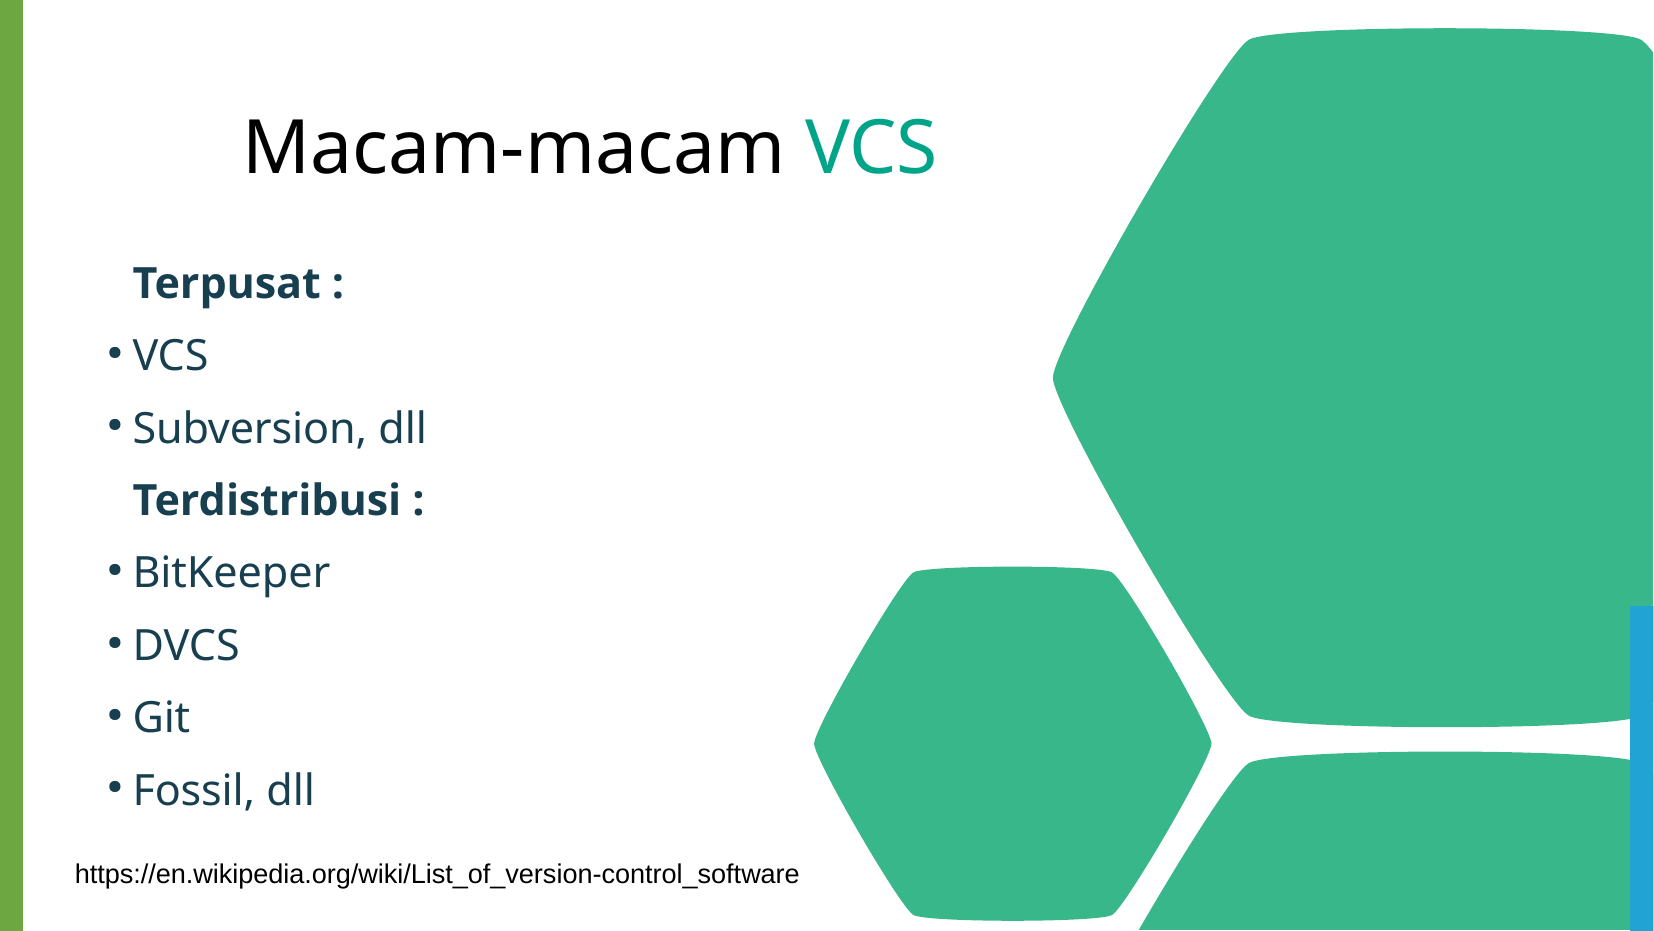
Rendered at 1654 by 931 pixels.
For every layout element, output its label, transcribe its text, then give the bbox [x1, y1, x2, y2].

list Terpusat : VCS Subversion, dll Terdistribusi : BitKeeper DVCS Git Fossil, dll [99, 252, 805, 823]
title Macam-macam VCS [82, 50, 1099, 239]
text_box [1138, 751, 1654, 930]
text_box [1052, 28, 1654, 728]
text_box [814, 566, 1212, 921]
text_box https://en.wikipedia.org/wiki/List_of_version-control_software [60, 851, 841, 897]
